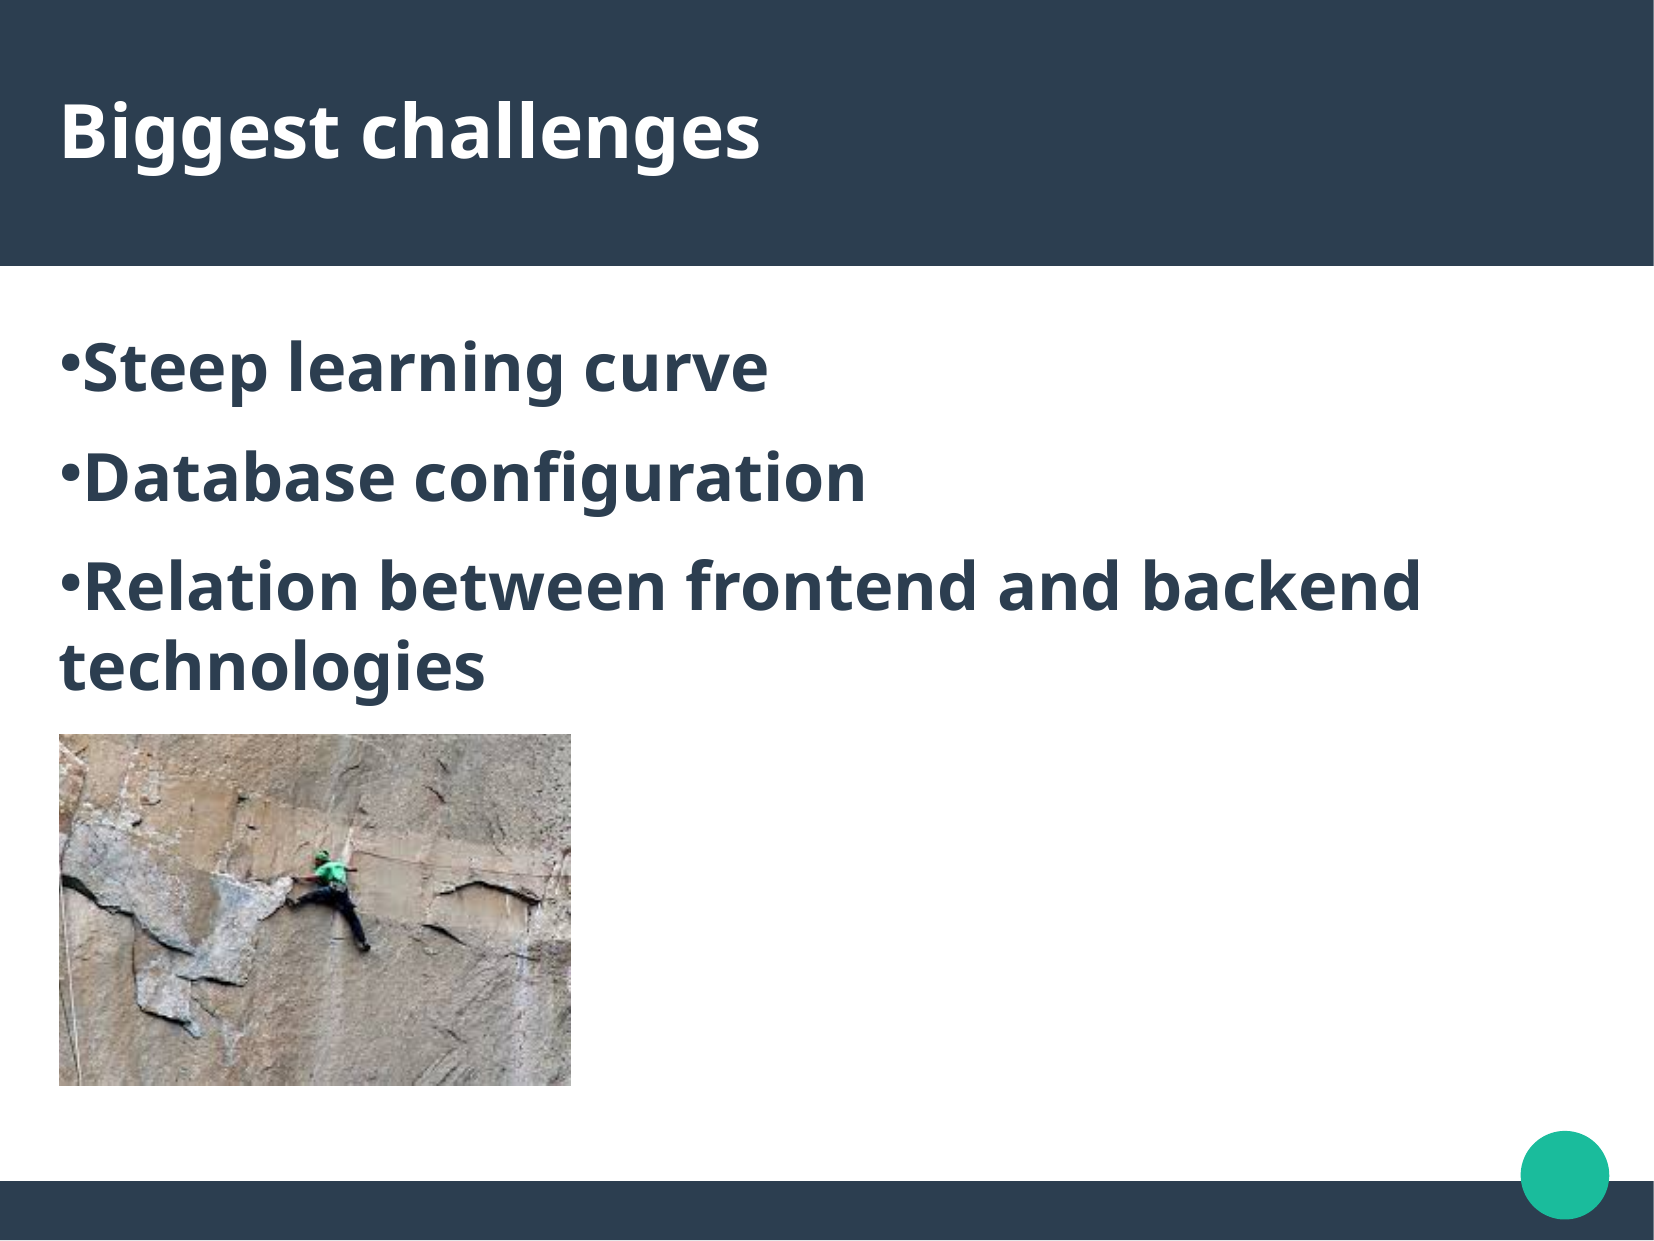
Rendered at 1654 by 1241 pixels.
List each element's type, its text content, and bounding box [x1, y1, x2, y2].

title Biggest challenges [59, 49, 1595, 207]
picture [59, 734, 571, 1086]
list Steep learning curve Database configuration Relation between frontend and backend technologies [59, 324, 1595, 1152]
